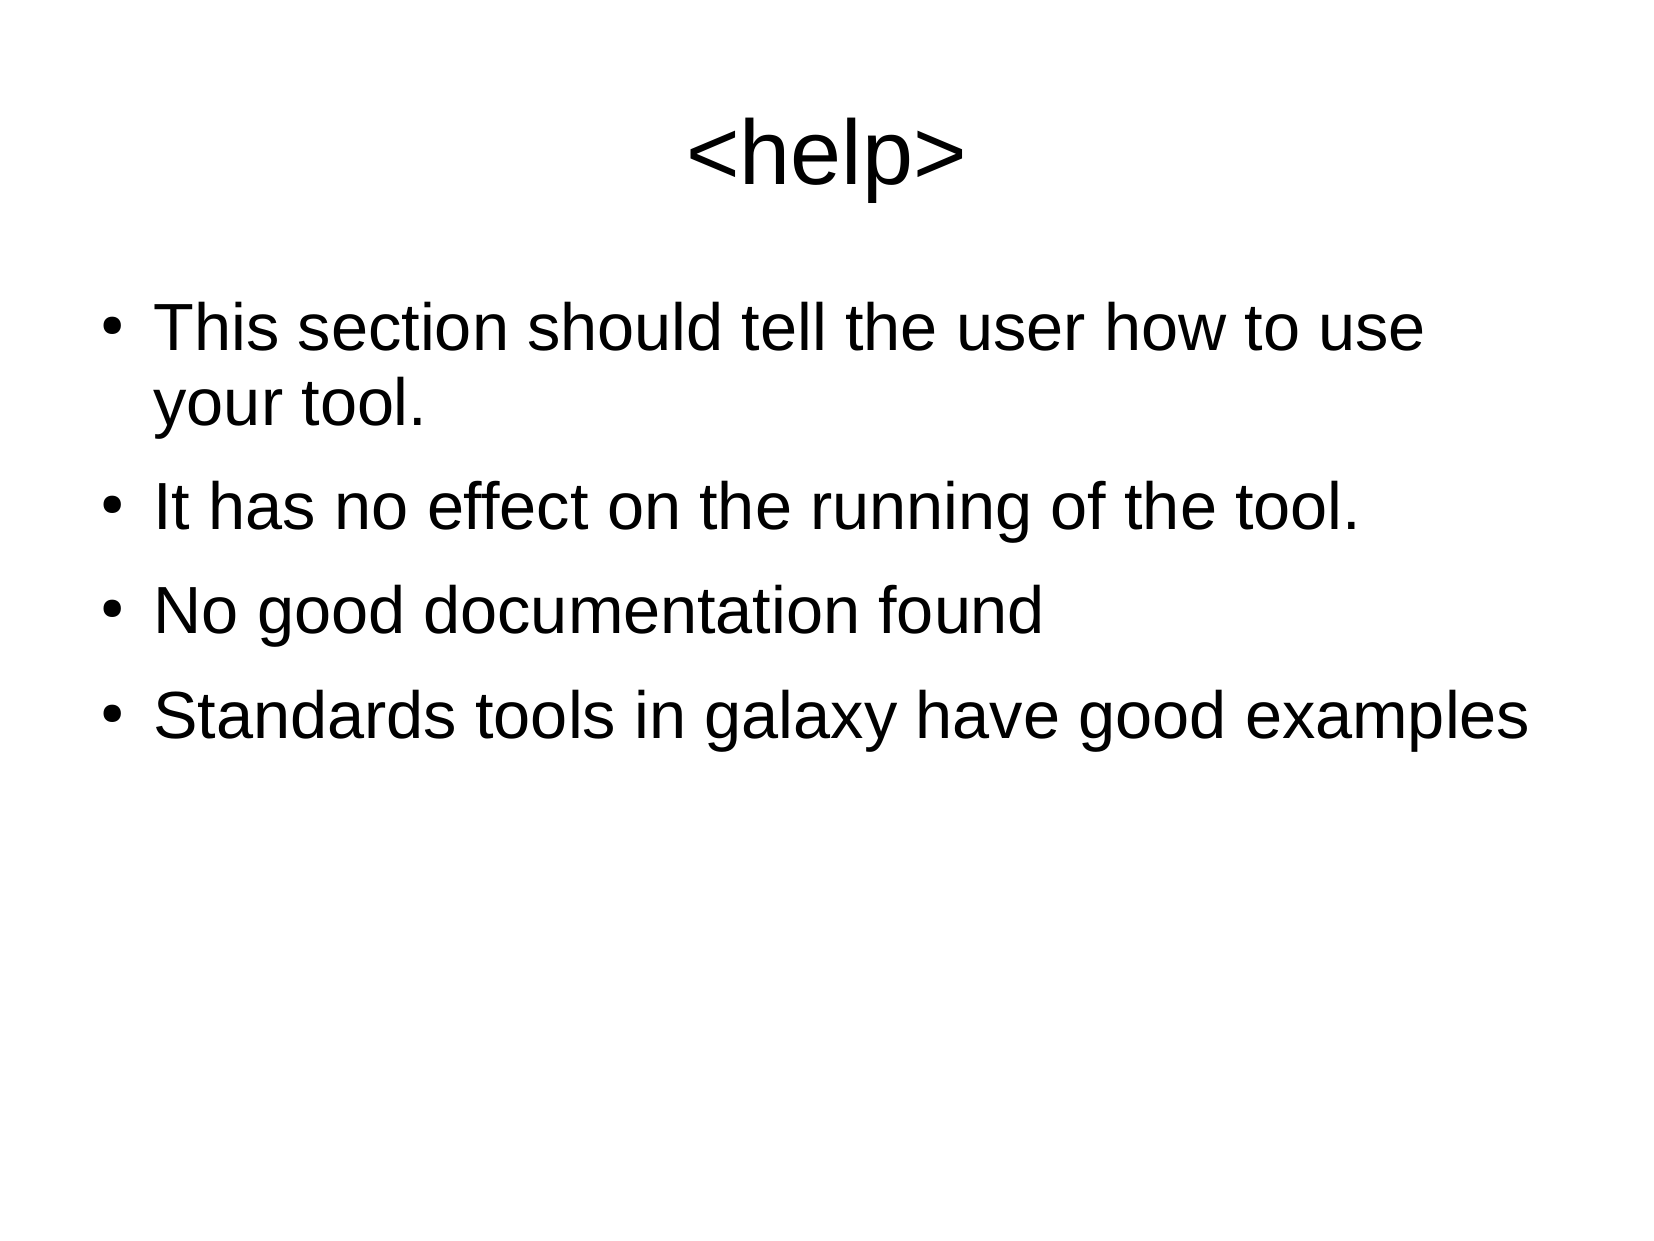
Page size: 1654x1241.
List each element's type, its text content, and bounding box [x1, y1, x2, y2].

list This section should tell the user how to use your tool. It has no effect on the running of the tool. No good documentation found Standards tools in galaxy have good examples [82, 290, 1571, 1010]
title <help> [82, 49, 1571, 257]
